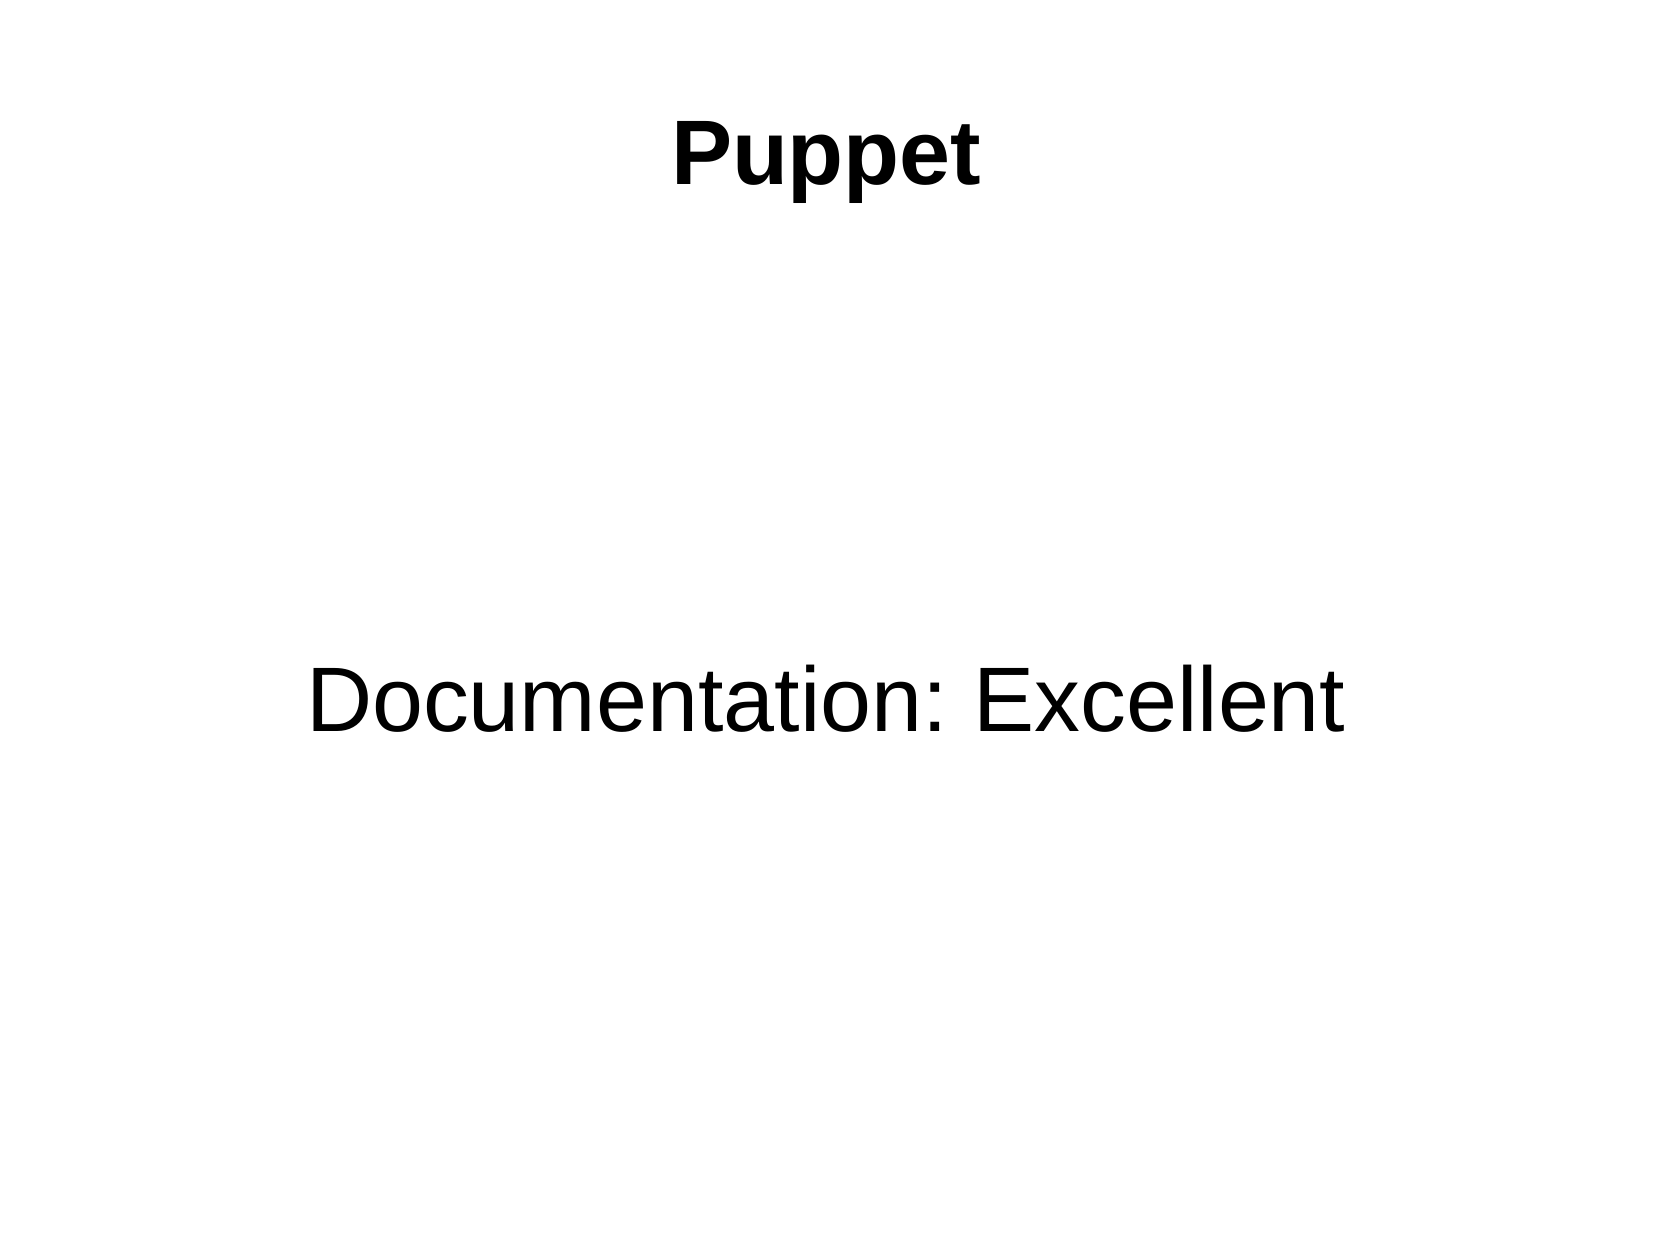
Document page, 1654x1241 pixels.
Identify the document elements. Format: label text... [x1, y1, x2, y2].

subtitle Documentation: Excellent [82, 290, 1571, 1109]
title Puppet [82, 49, 1571, 257]
